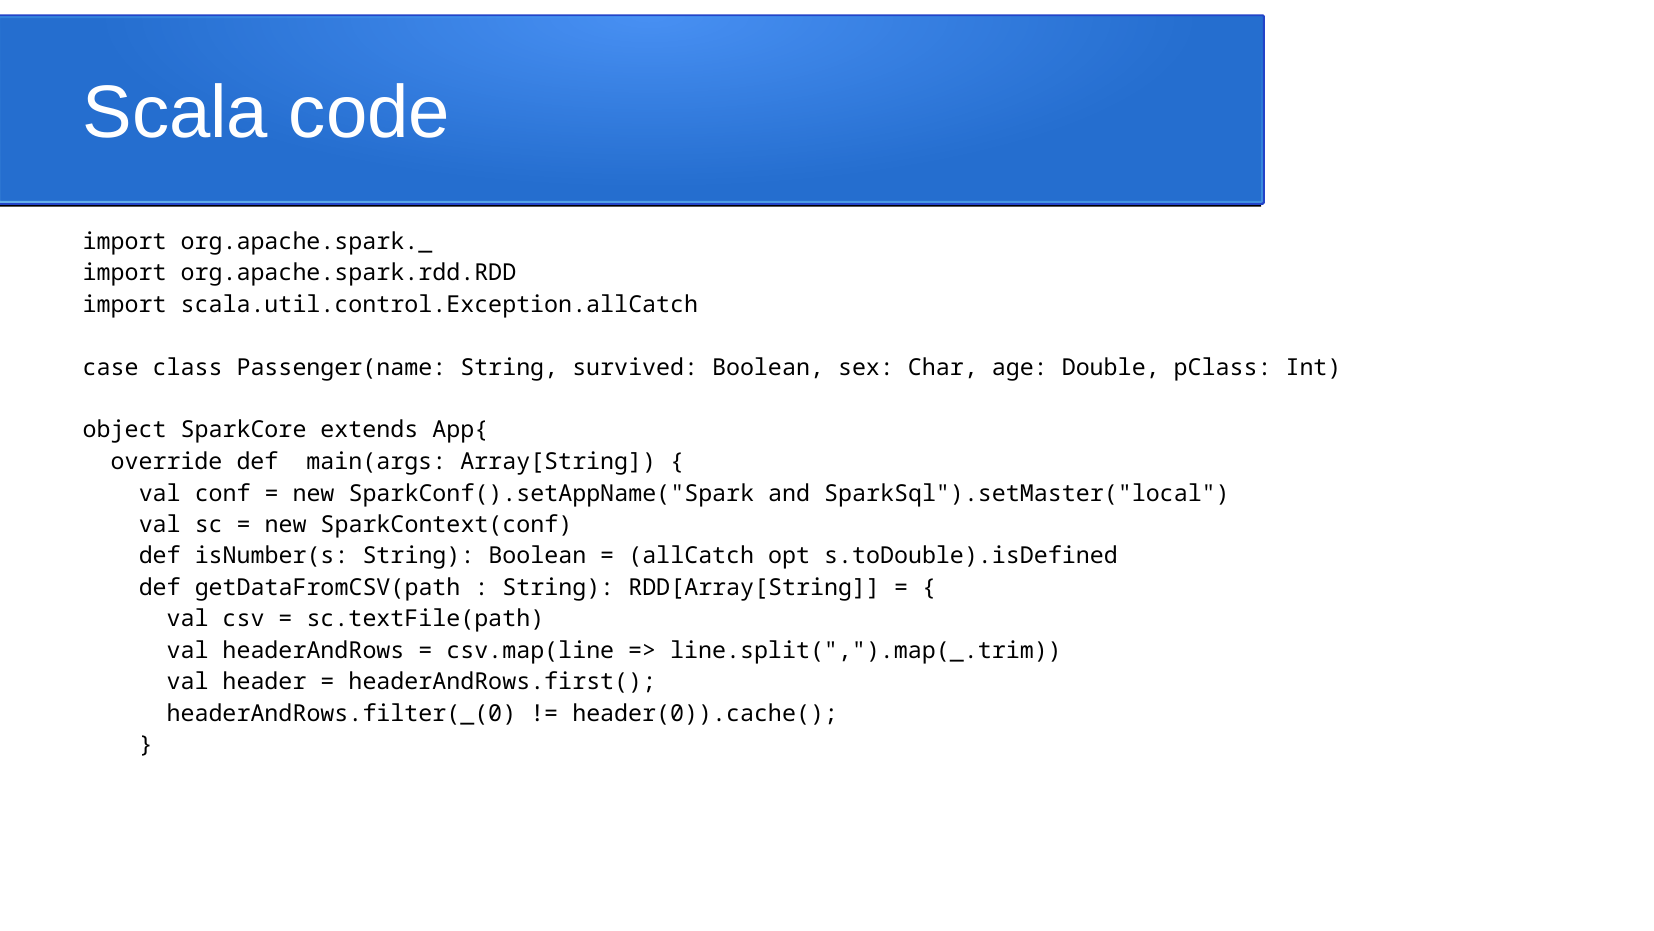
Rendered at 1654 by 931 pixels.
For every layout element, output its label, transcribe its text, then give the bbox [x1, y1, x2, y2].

list import org.apache.spark._ import org.apache.spark.rdd.RDD import scala.util.control.Exception.allCatch case class Passenger(name: String, survived: Boolean, sex: Char, age: Double, pClass: Int) object SparkCore extends App{ override def main(args: Array[String]) { val conf = new SparkConf().setAppName("Spark and SparkSql").setMaster("local") val sc = new SparkContext(conf) def isNumber(s: String): Boolean = (allCatch opt s.toDouble).isDefined def getDataFromCSV(path : String): RDD[Array[String]] = { val csv = sc.textFile(path) val headerAndRows = csv.map(line => line.split(",").map(_.trim)) val header = headerAndRows.first(); headerAndRows.filter(_(0) != header(0)).cache(); } [82, 224, 1571, 764]
title Scala code [82, 35, 1235, 189]
